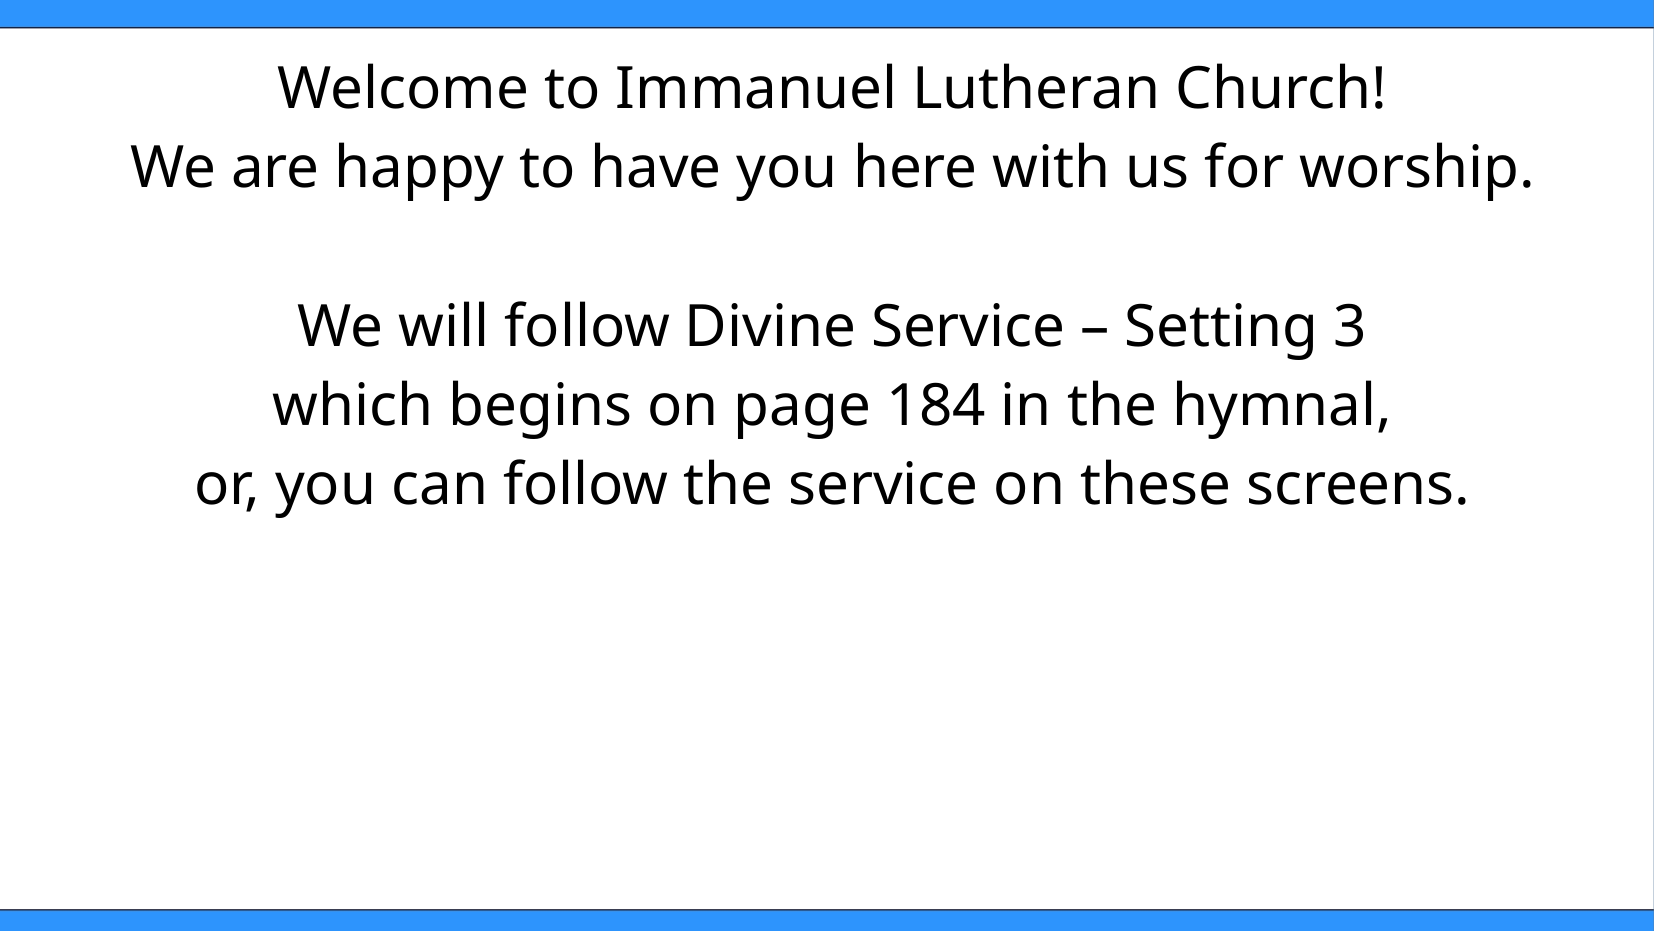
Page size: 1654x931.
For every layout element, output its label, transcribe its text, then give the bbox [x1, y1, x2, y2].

text_box Welcome to Immanuel Lutheran Church! We are happy to have you here with us for worship. We will follow Divine Service – Setting 3 which begins on page 184 in the hymnal, or, you can follow the service on these screens. [105, 38, 1561, 518]
picture [0, 0, 1654, 931]
